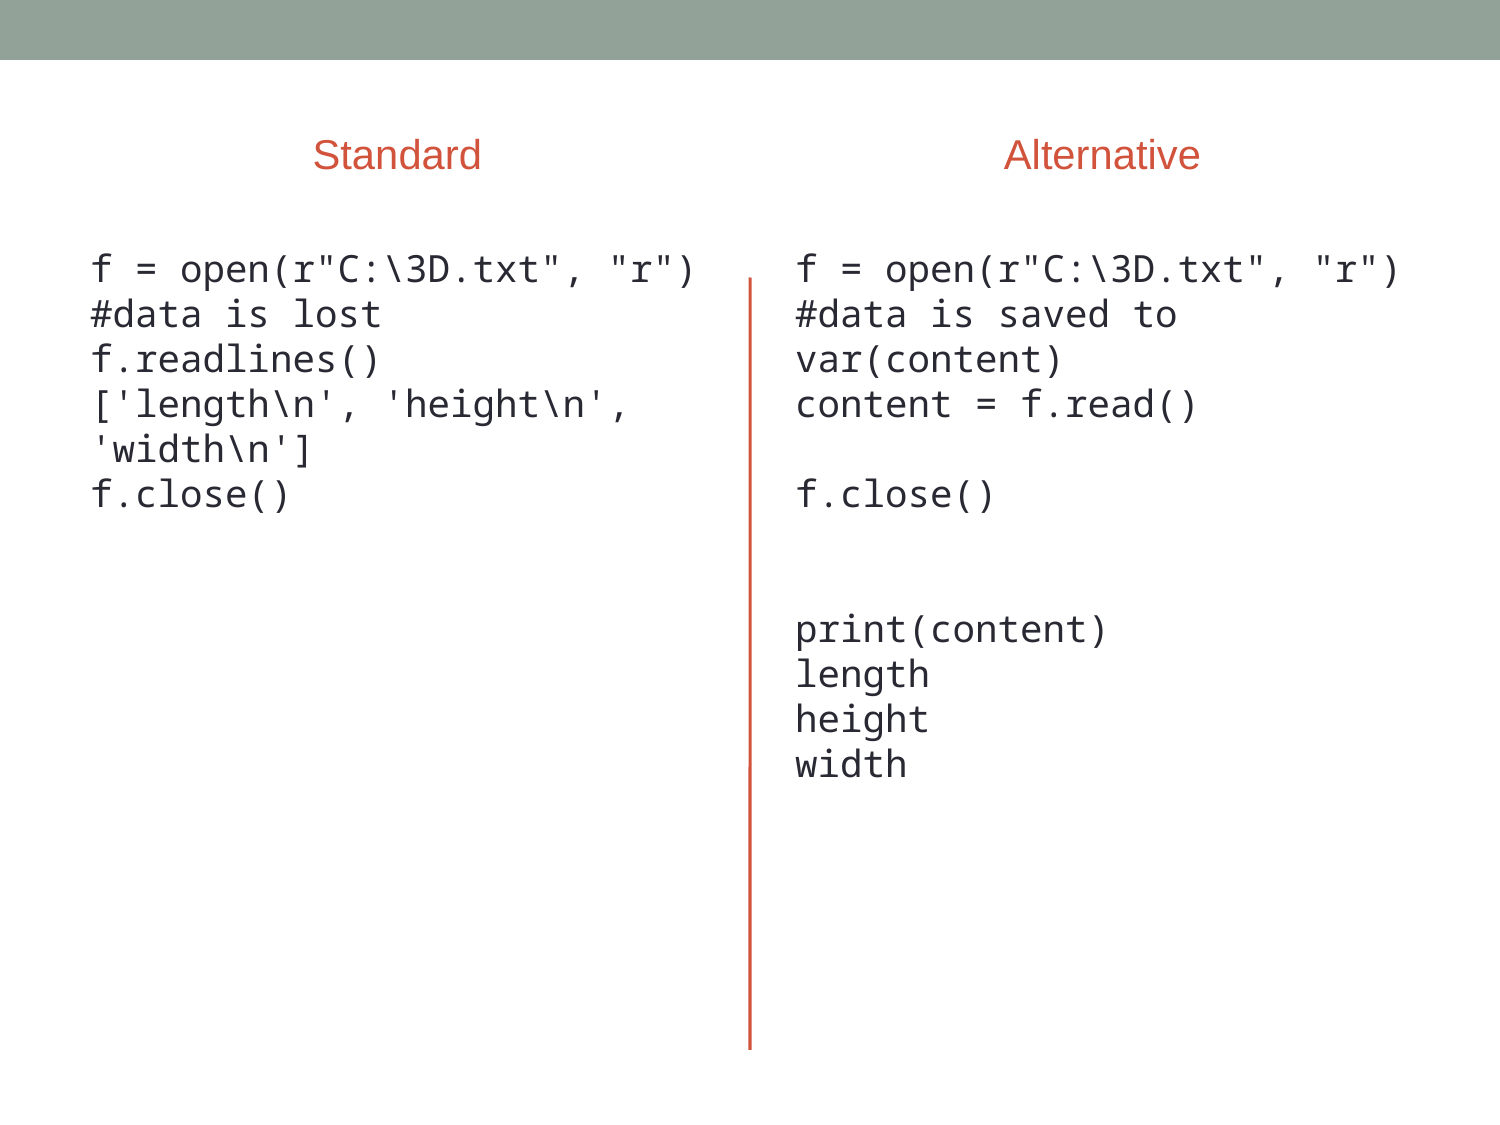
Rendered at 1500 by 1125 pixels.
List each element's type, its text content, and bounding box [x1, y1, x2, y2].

list f = open(r"C:\3D.txt", "r") #data is saved to var(content) content = f.read() f.close() print(content) length height width [780, 237, 1450, 1049]
list f = open(r"C:\3D.txt", "r") #data is lost f.readlines() ['length\n', 'height\n', 'width\n'] f.close() [75, 237, 721, 1049]
list Alternative [780, 99, 1426, 205]
list Standard [75, 99, 721, 205]
